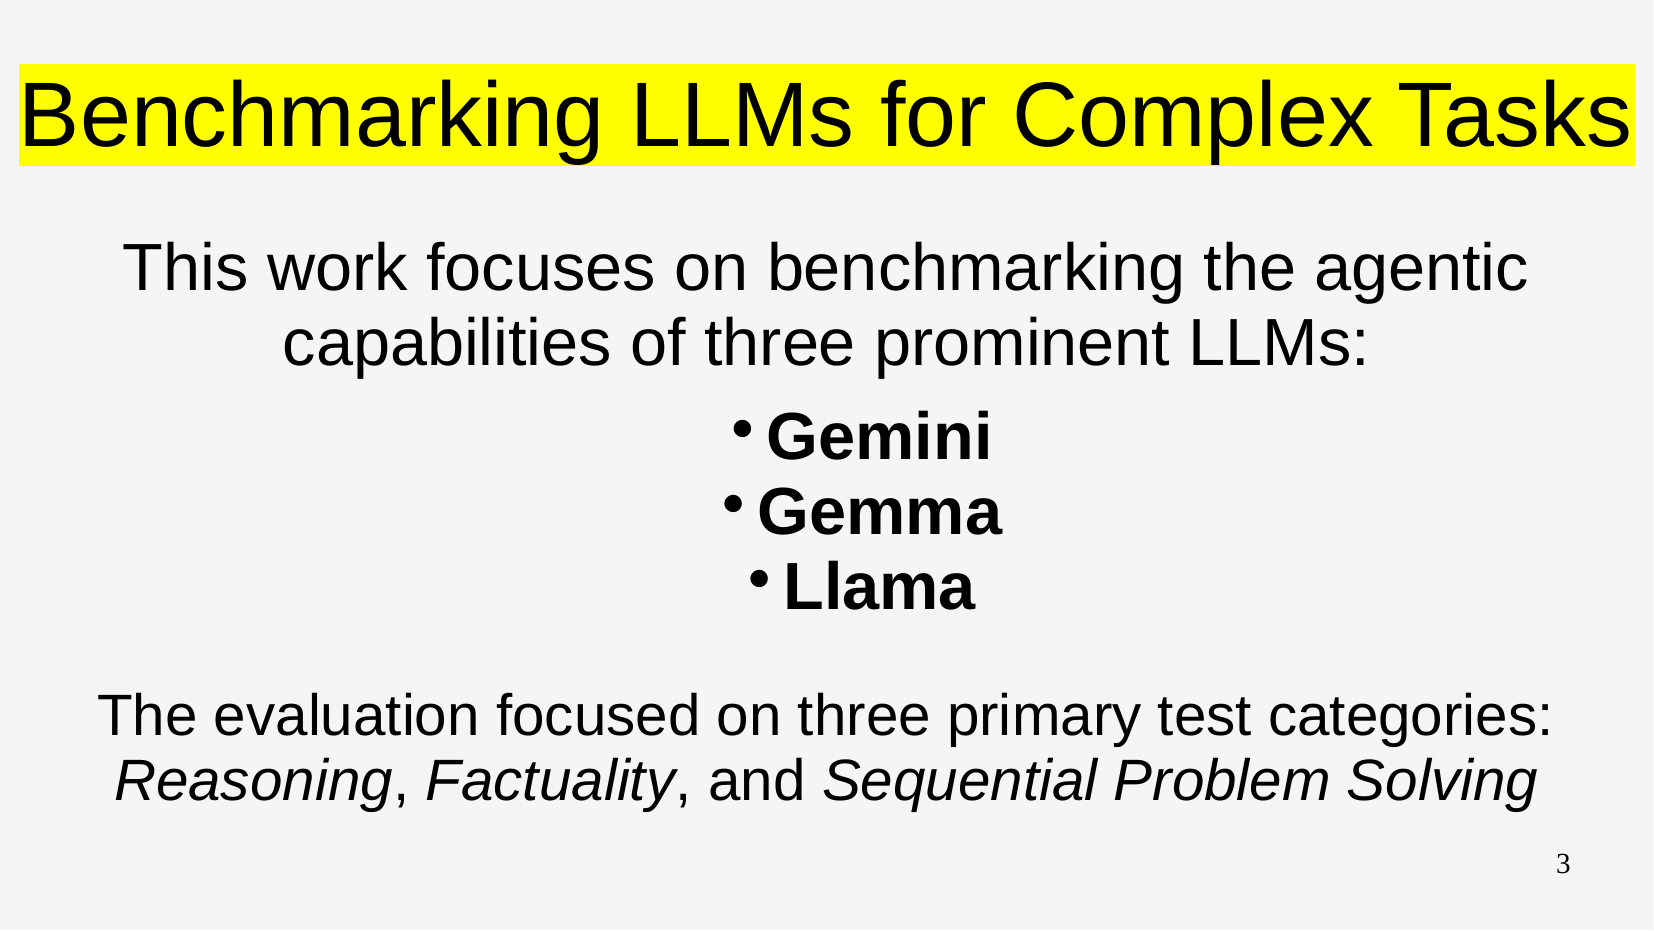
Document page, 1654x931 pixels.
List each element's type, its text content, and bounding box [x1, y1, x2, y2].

subtitle This work focuses on benchmarking the agentic capabilities of three prominent LLMs: [82, 177, 1571, 432]
title Benchmarking LLMs for Complex Tasks [0, 12, 1654, 218]
text_box The evaluation focused on three primary test categories: Reasoning, Factuality, and Sequential Problem Solving [0, 620, 1654, 875]
text_box Gemini Gemma Llama [118, 372, 1607, 620]
